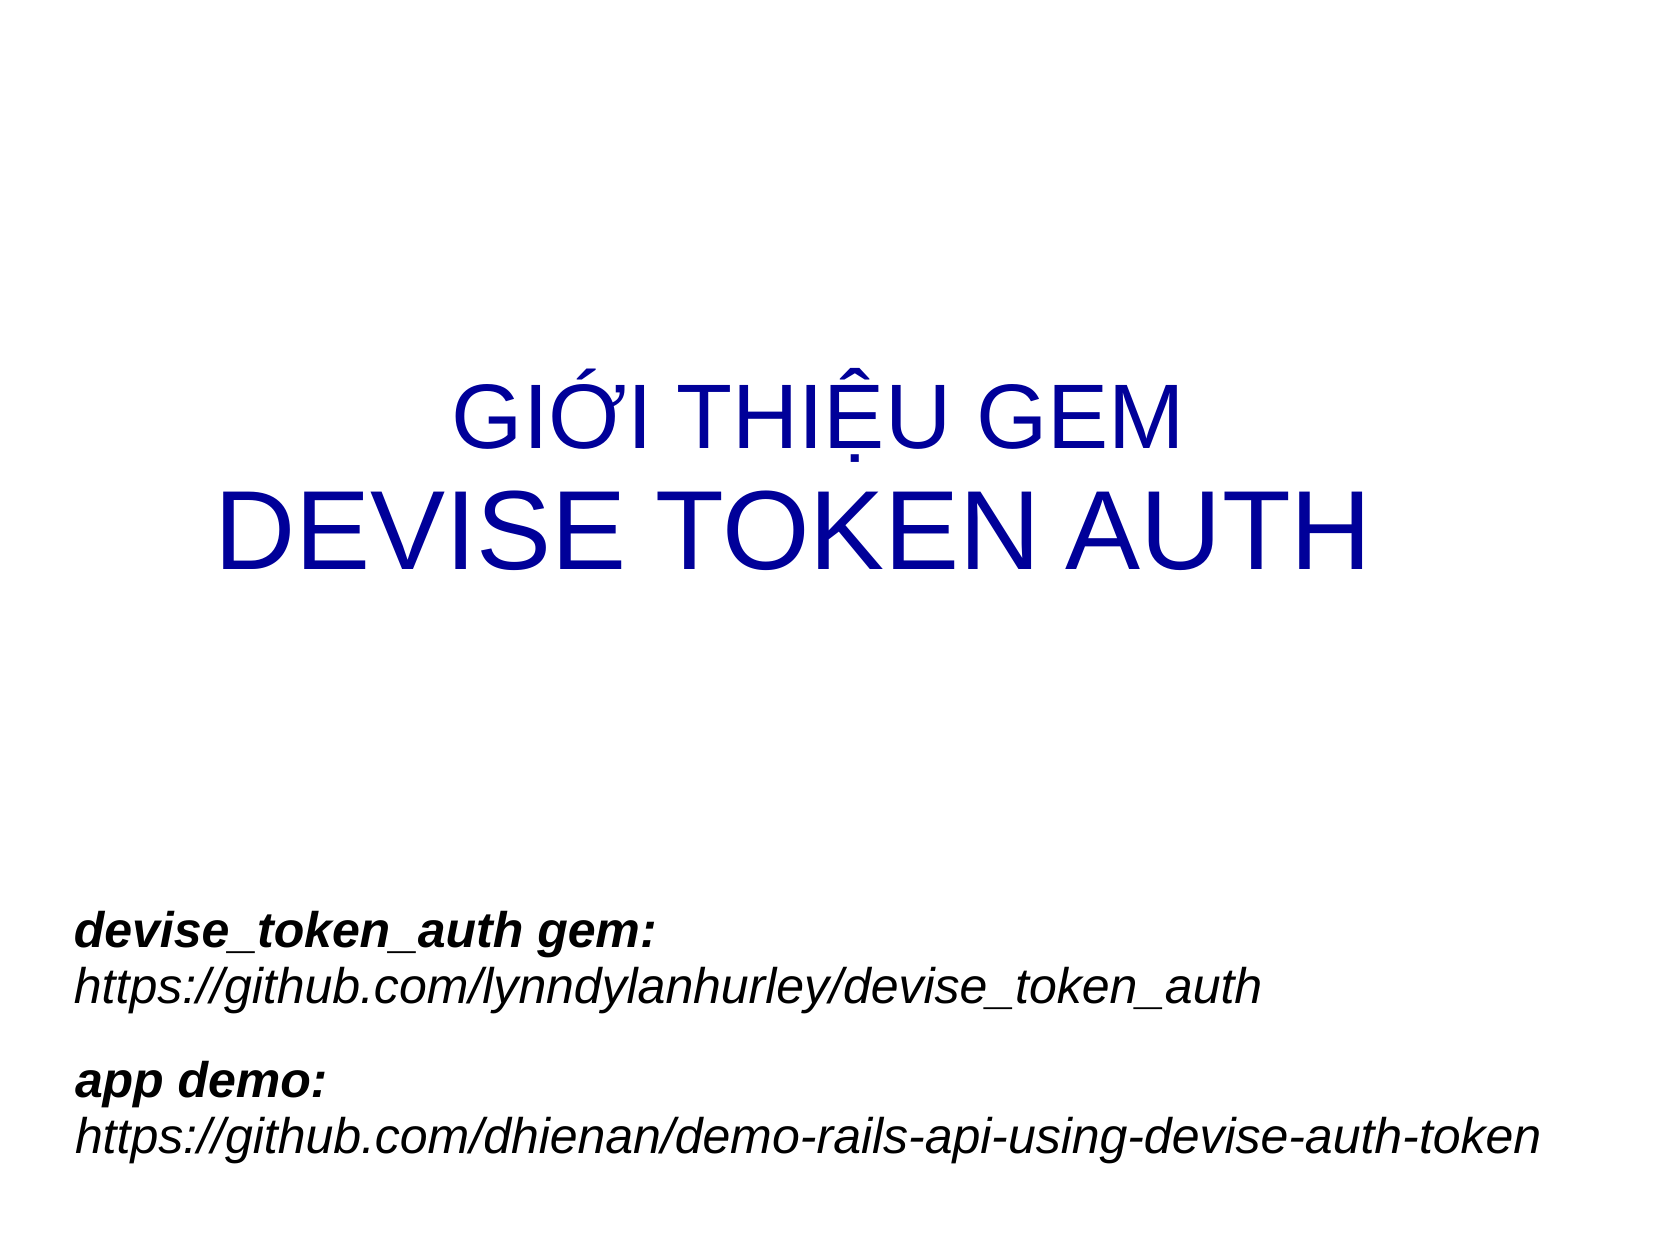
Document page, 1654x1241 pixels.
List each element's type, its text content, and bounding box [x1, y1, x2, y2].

title app demo: https://github.com/dhienan/demo-rails-api-using-devise-auth-token [75, 1005, 1564, 1213]
title GIỚI THIỆU GEM DEVISE TOKEN AUTH [75, 365, 1564, 594]
title devise_token_auth gem: https://github.com/lynndylanhurley/devise_token_auth [73, 854, 1563, 1062]
